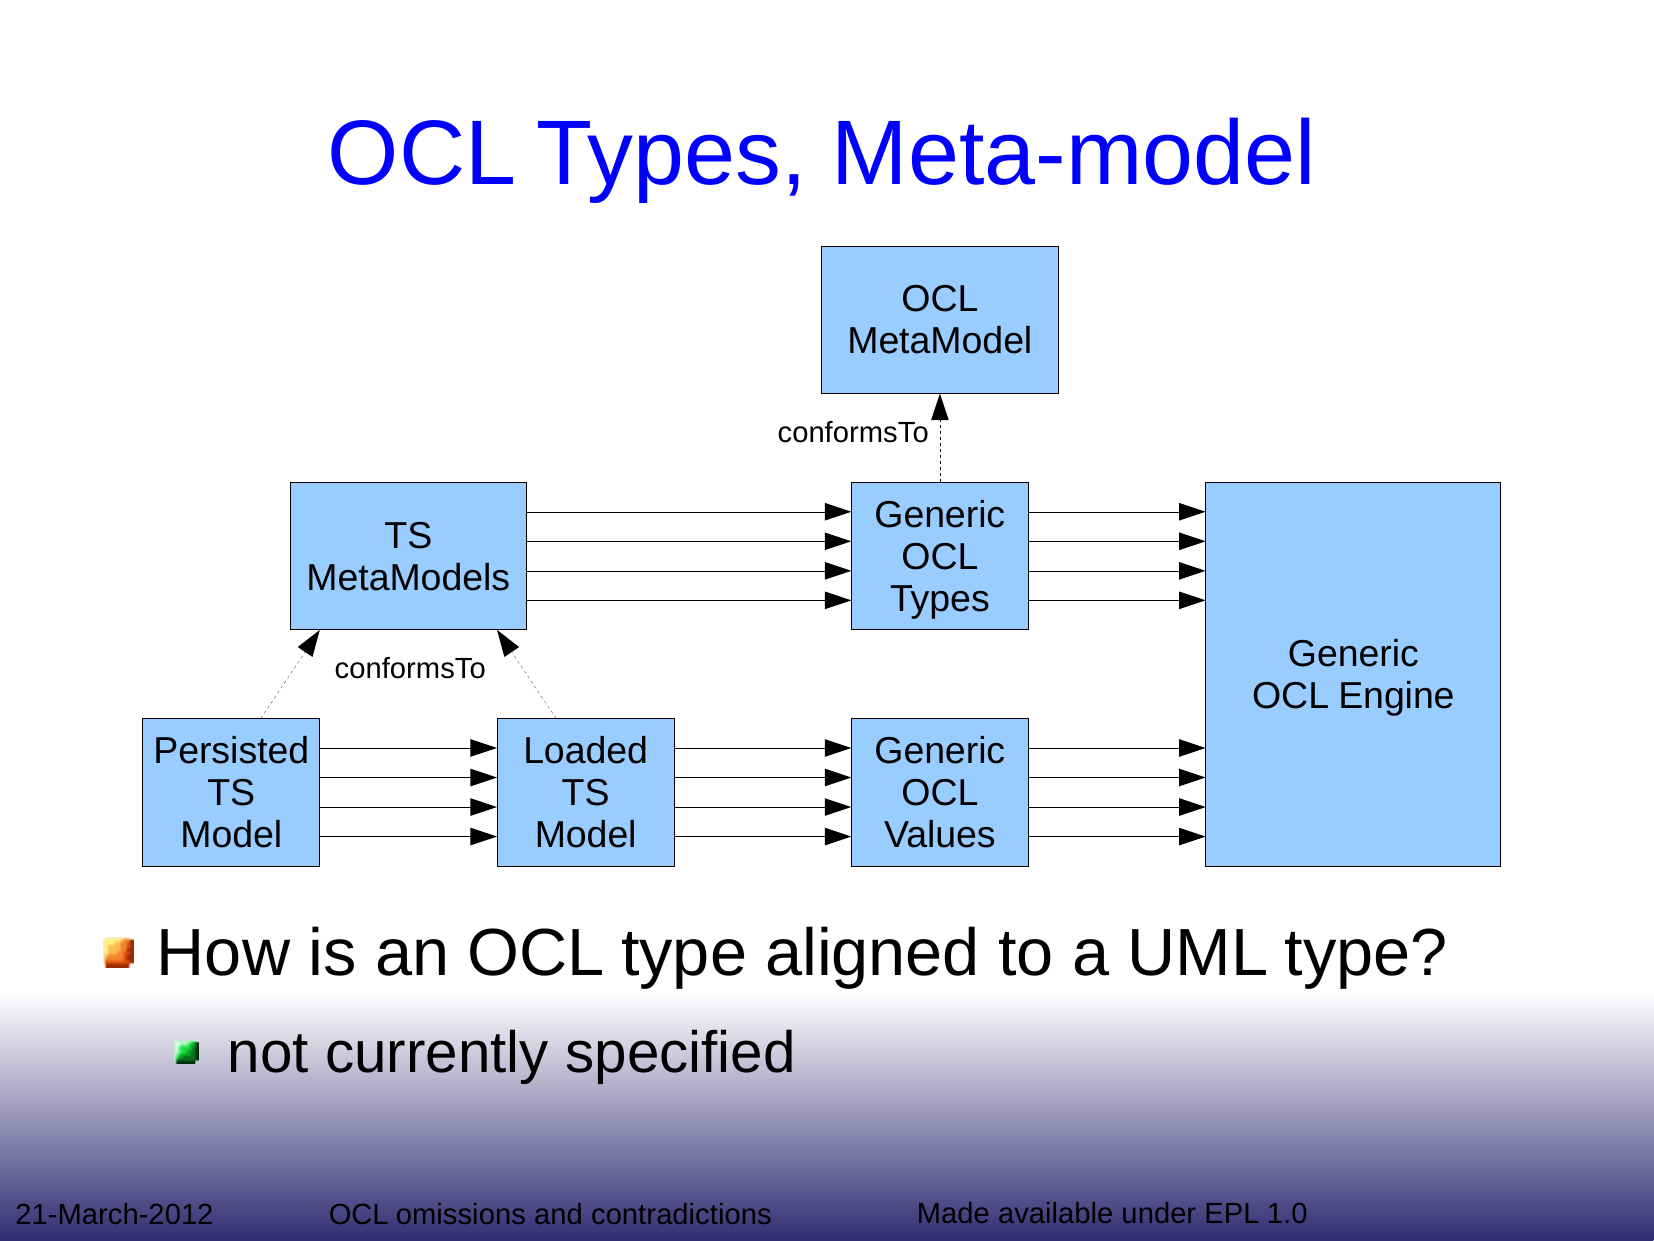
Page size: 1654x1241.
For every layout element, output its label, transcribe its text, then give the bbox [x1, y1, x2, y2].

text_box conformsTo [762, 408, 999, 483]
text_box conformsTo [319, 644, 557, 719]
text_box Generic OCL Engine [1205, 482, 1501, 867]
title OCL Types, Meta-model [82, 49, 1563, 257]
text_box Generic OCL Types [851, 482, 1029, 630]
text_box OCL MetaModel [821, 246, 1059, 394]
text_box Persisted TS Model [142, 718, 320, 867]
text_box TS MetaModels [290, 482, 527, 630]
text_box Generic OCL Values [851, 718, 1029, 867]
text_box Loaded TS Model [497, 718, 675, 867]
list How is an OCL type aligned to a UML type? not currently specified [86, 915, 1575, 1104]
